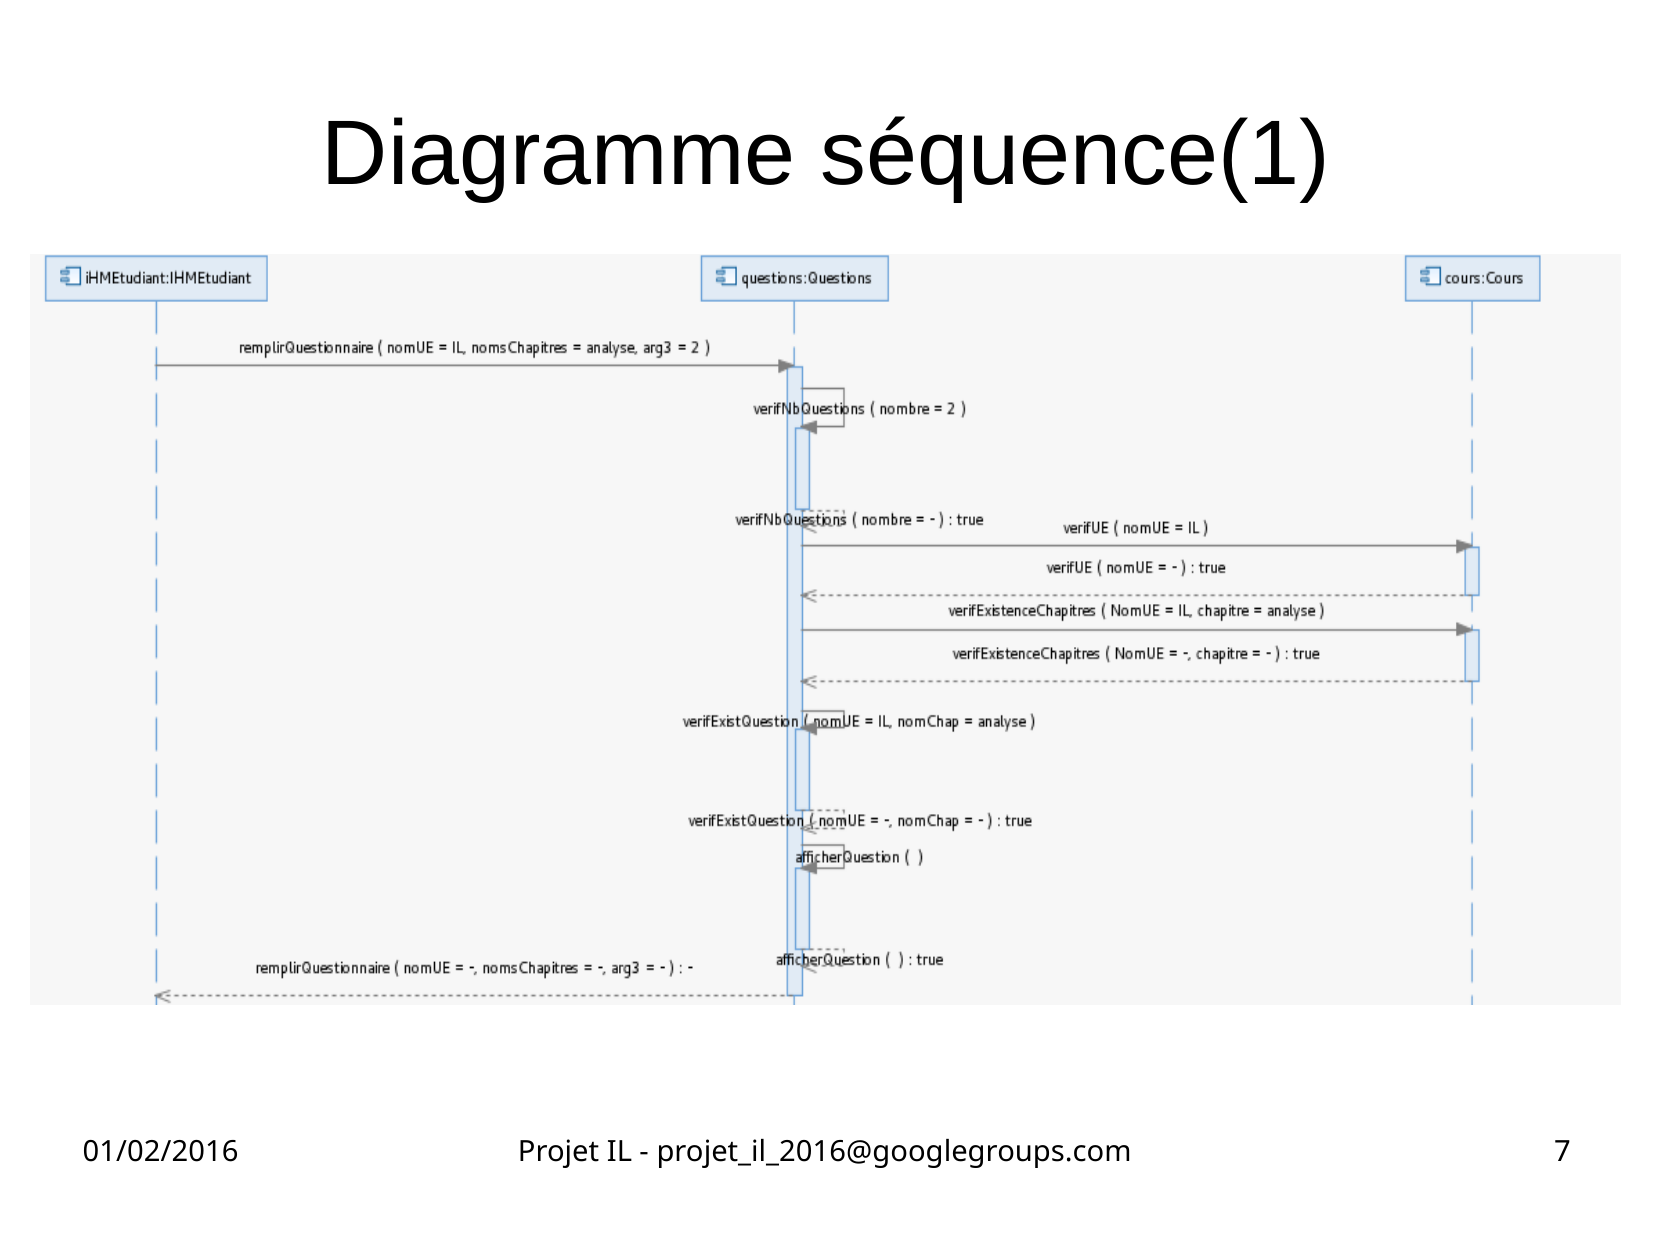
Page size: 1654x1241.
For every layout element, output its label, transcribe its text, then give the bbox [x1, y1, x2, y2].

title Diagramme séquence(1) [82, 49, 1571, 254]
picture [30, 254, 1621, 1006]
